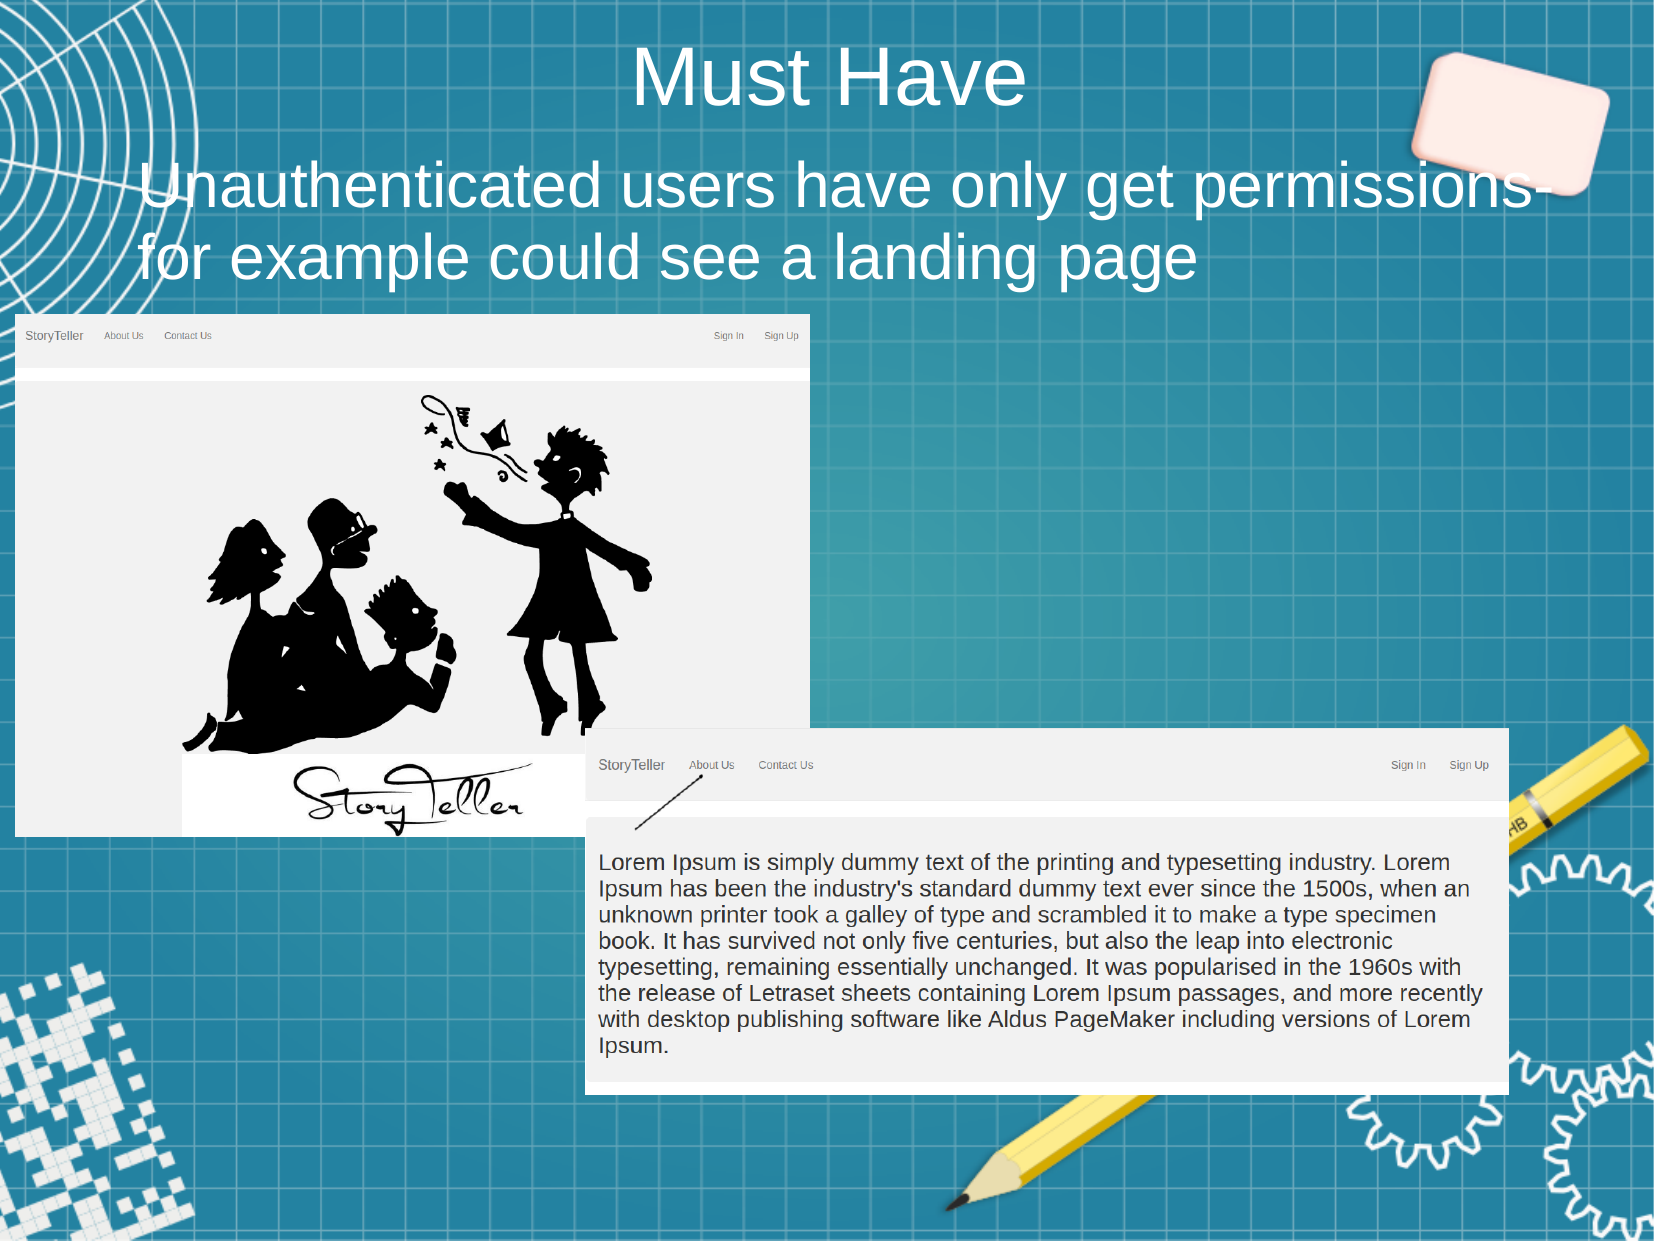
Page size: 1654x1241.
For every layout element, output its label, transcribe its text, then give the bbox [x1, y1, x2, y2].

picture [0, 0, 1654, 1241]
list Unauthenticated users have only get permissions- for example could see a landing page [82, 150, 1571, 361]
title Must Have [85, 30, 1574, 124]
